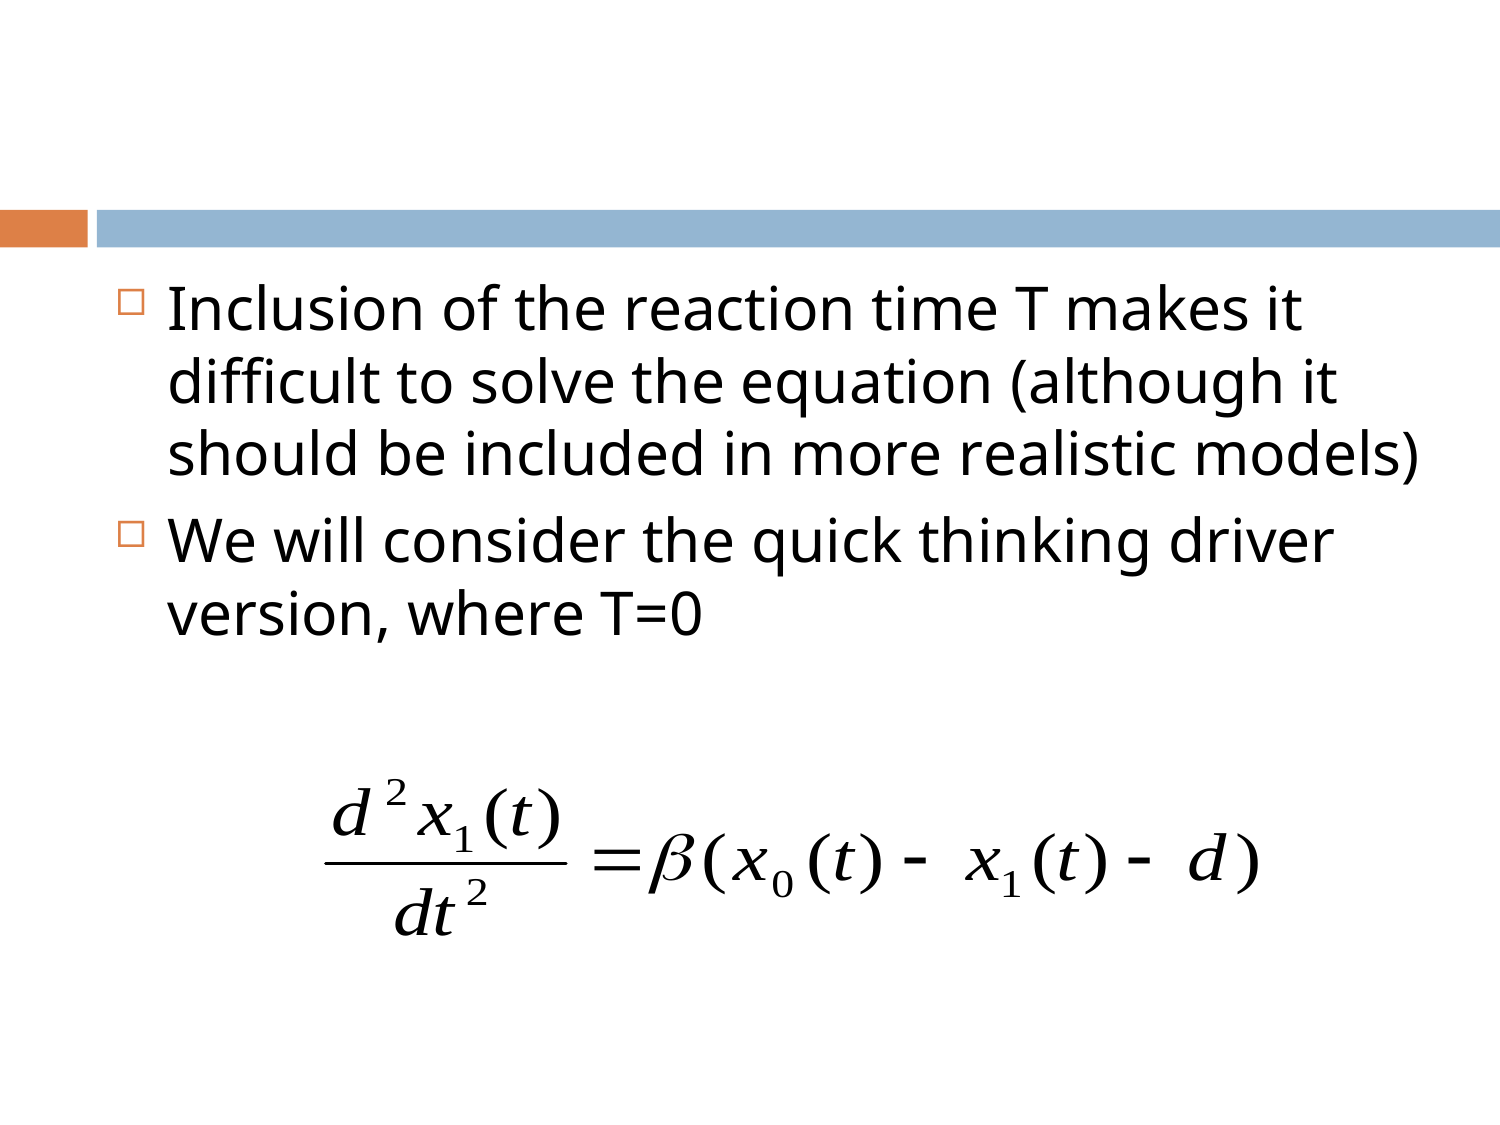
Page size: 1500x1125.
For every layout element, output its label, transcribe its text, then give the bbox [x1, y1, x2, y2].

chart [312, 762, 1276, 949]
list Inclusion of the reaction time T makes it difficult to solve the equation (although it should be included in more realistic models) We will consider the quick thinking driver version, where T=0 [100, 262, 1438, 1000]
